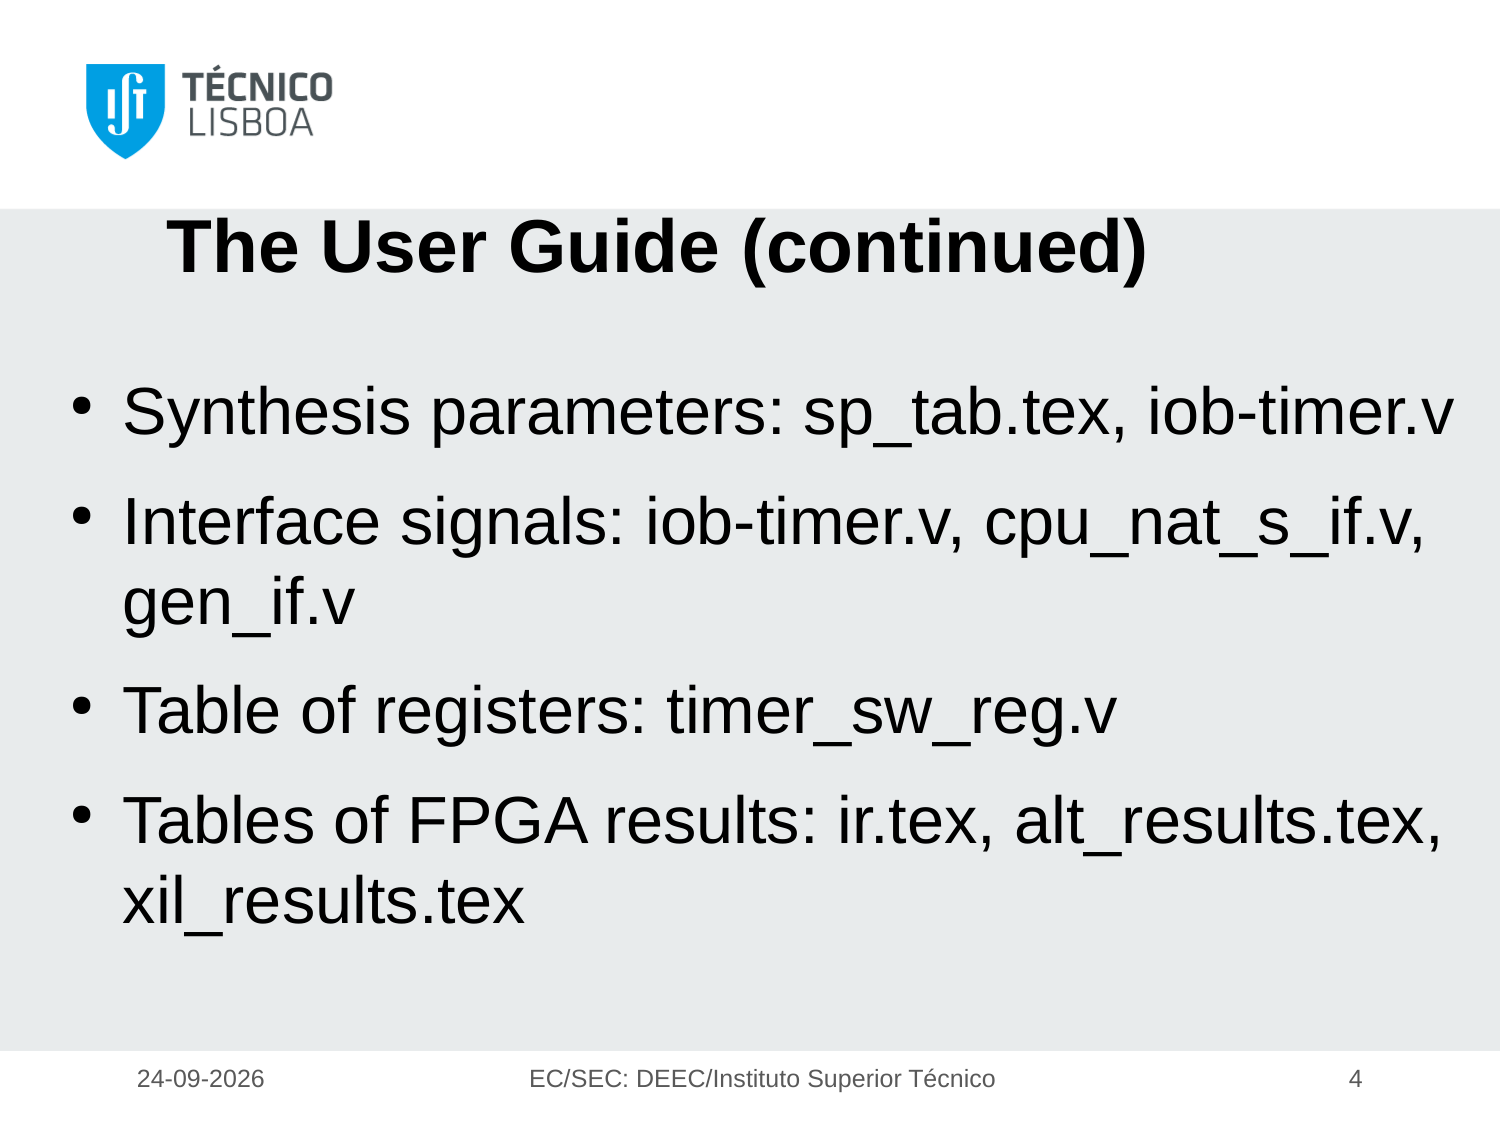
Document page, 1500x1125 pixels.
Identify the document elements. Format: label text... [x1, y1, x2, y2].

slide_number 22-10-2020 [121, 1052, 425, 1103]
footer EC/SEC: DEEC/Instituto Superior Técnico [512, 1052, 1021, 1103]
slide_number <number> [1077, 1052, 1378, 1103]
list Synthesis parameters: sp_tab.tex, iob-timer.v Interface signals: iob-timer.v, cpu_nat_s_if.v, gen_if.v Table of registers: timer_sw_reg.v Tables of FPGA results: ir.tex, alt_results.tex, xil_results.tex [52, 367, 1465, 1030]
picture [0, 0, 1500, 1125]
title The User Guide (continued) [151, 171, 1408, 314]
